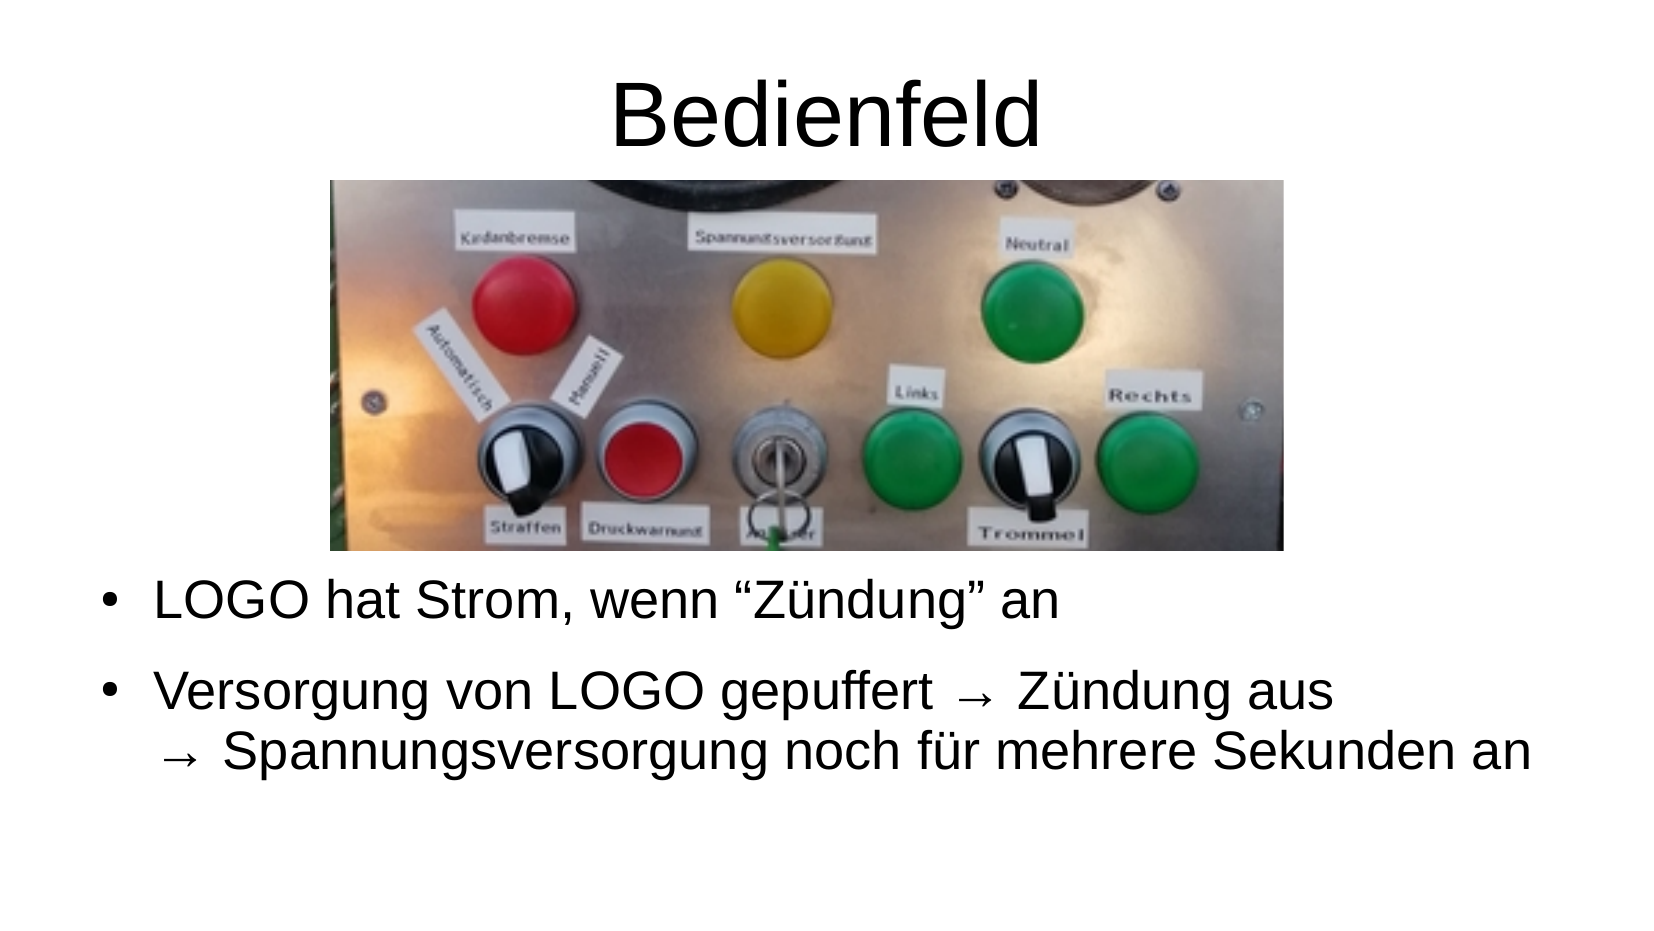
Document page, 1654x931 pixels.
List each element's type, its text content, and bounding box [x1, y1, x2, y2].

picture [330, 180, 1284, 551]
title Bedienfeld [82, 37, 1571, 193]
list LOGO hat Strom, wenn “Zündung” an Versorgung von LOGO gepuffert → Zündung aus → Spannungsversorgung noch für mehrere Sekunden an [82, 570, 1571, 916]
